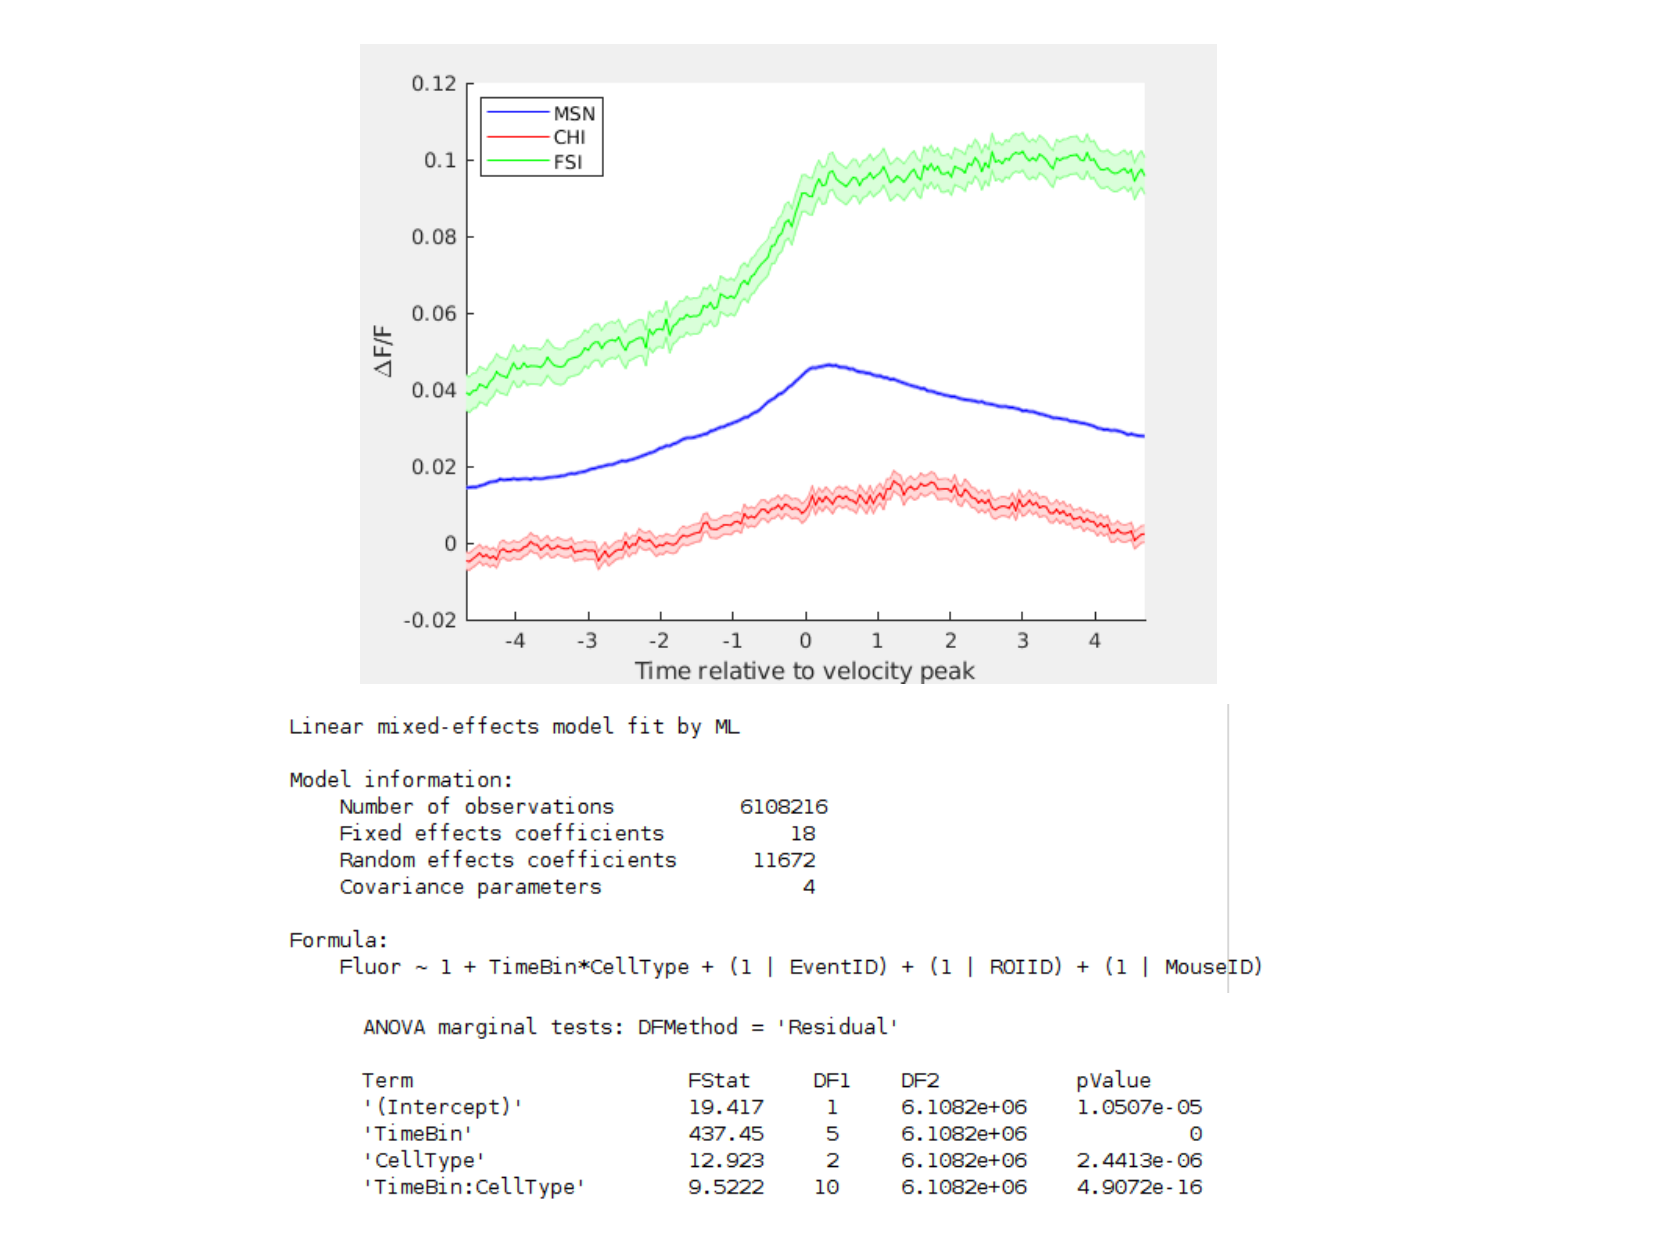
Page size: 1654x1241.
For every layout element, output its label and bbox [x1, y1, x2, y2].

picture [285, 704, 1273, 1213]
picture [360, 44, 1217, 684]
